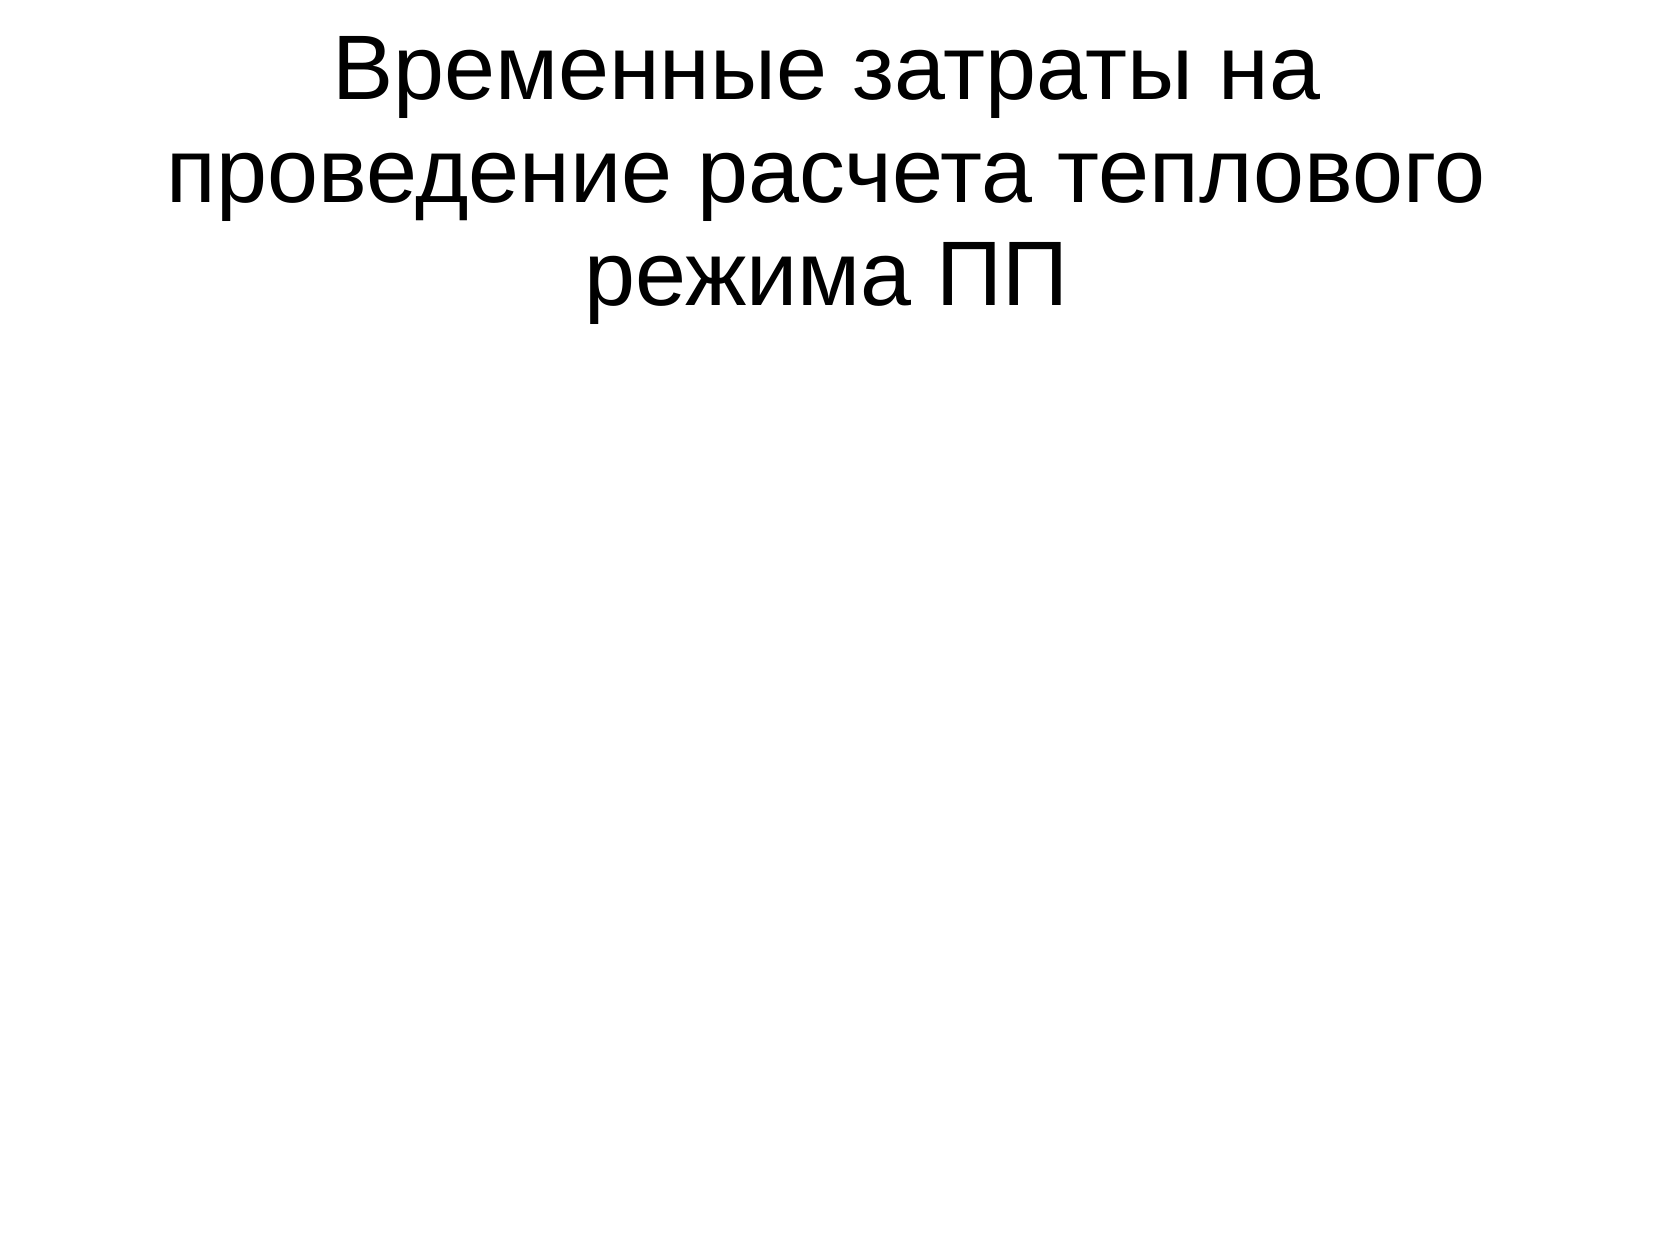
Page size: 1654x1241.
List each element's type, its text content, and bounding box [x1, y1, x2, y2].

title Временные затраты на проведение расчета теплового режима ПП [82, 16, 1571, 325]
